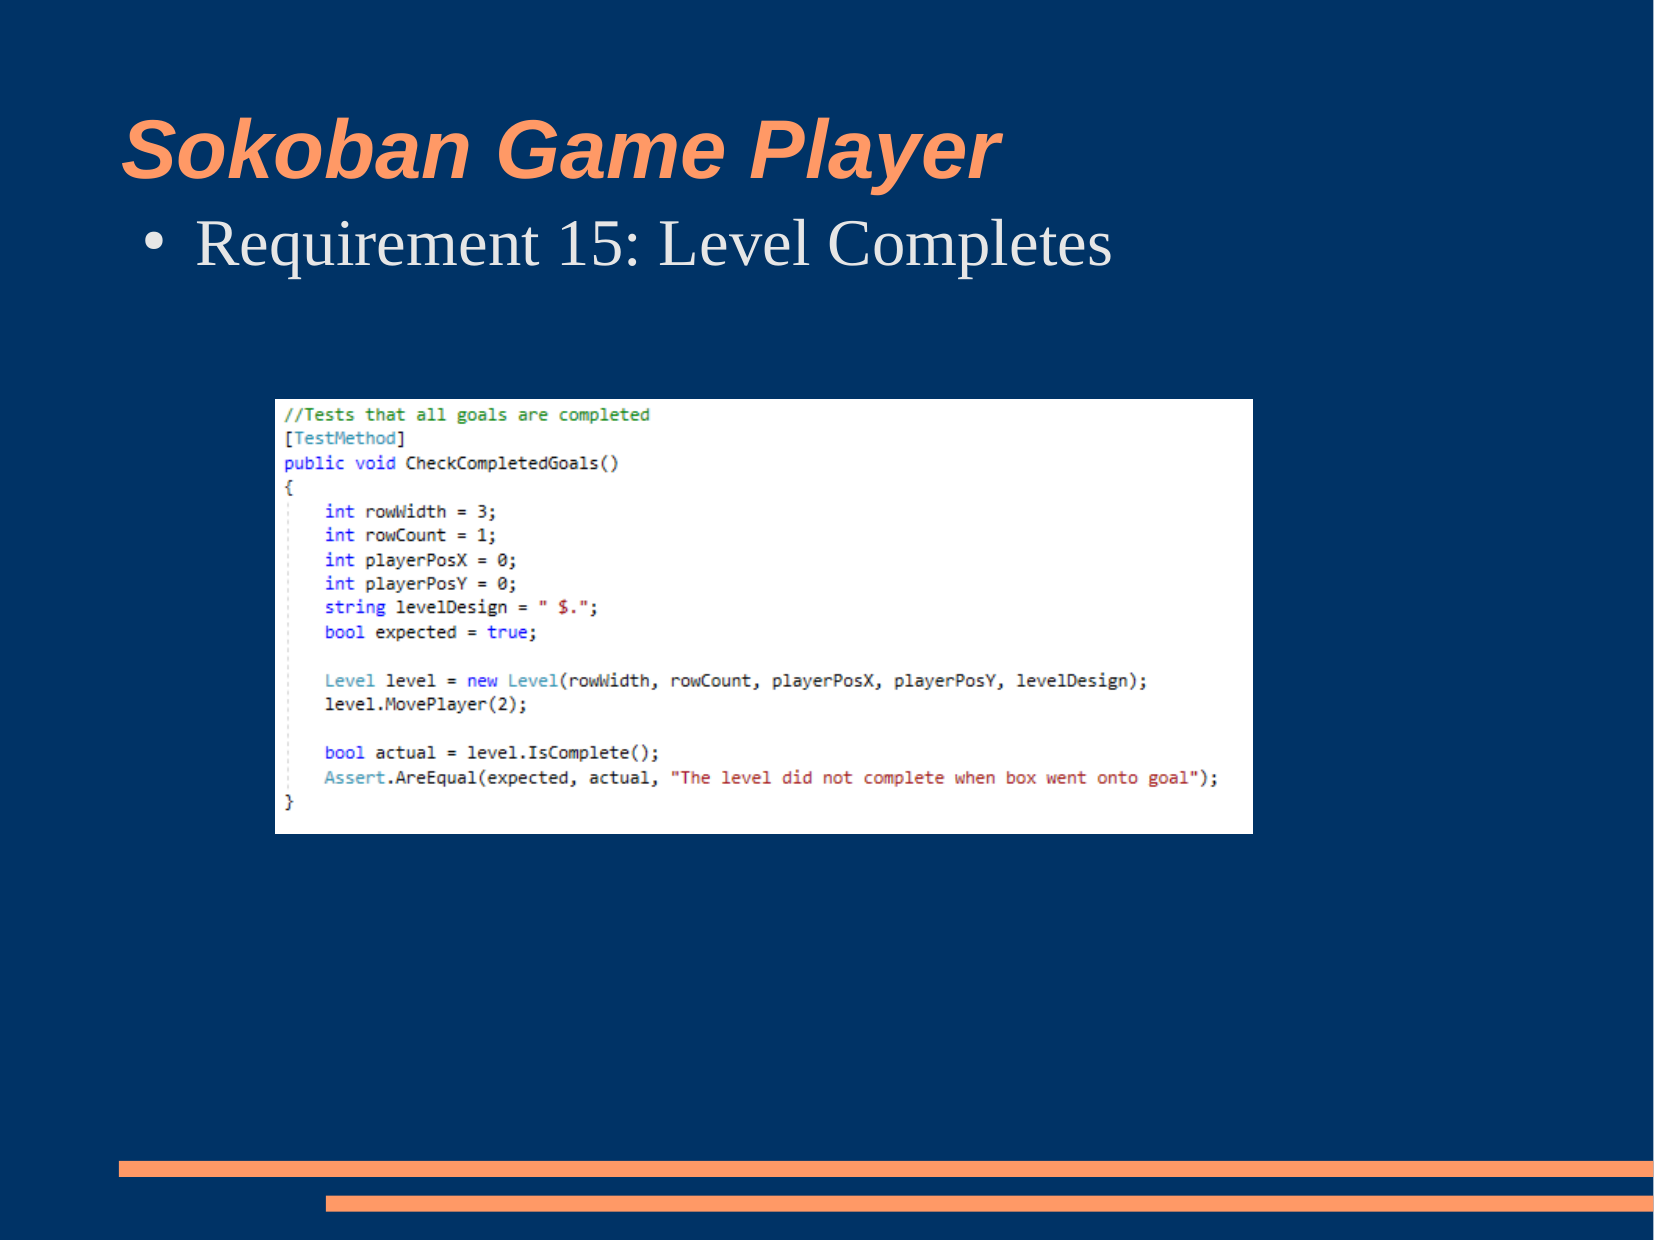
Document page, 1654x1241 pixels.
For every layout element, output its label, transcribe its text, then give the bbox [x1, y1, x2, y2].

title Sokoban Game Player [121, 46, 1534, 205]
picture [275, 399, 1253, 834]
list Requirement 15: Level Completes [106, 205, 1546, 1016]
